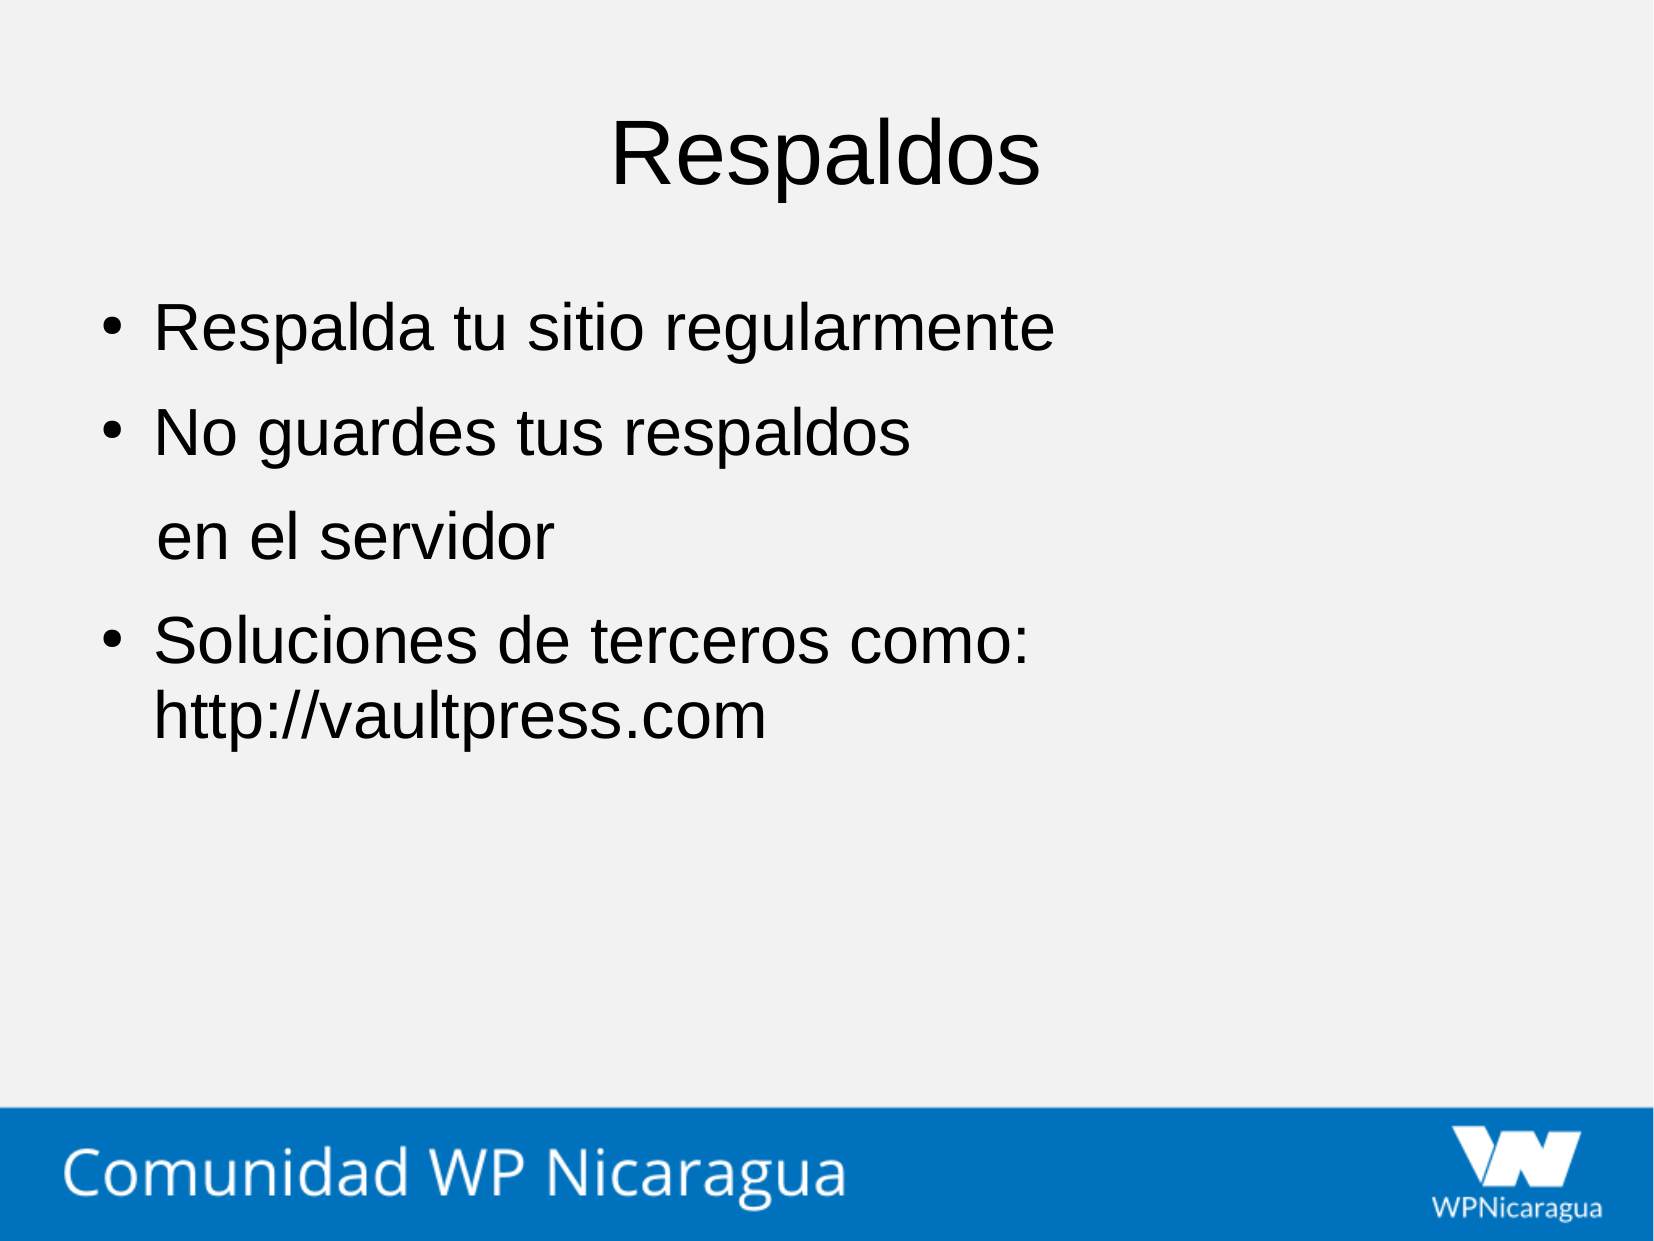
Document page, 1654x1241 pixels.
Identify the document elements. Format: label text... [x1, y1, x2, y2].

picture [0, 0, 1654, 1241]
title Respaldos [82, 49, 1571, 257]
list Respalda tu sitio regularmente No guardes tus respaldos en el servidor Soluciones de terceros como: http://vaultpress.com [82, 290, 1571, 1010]
